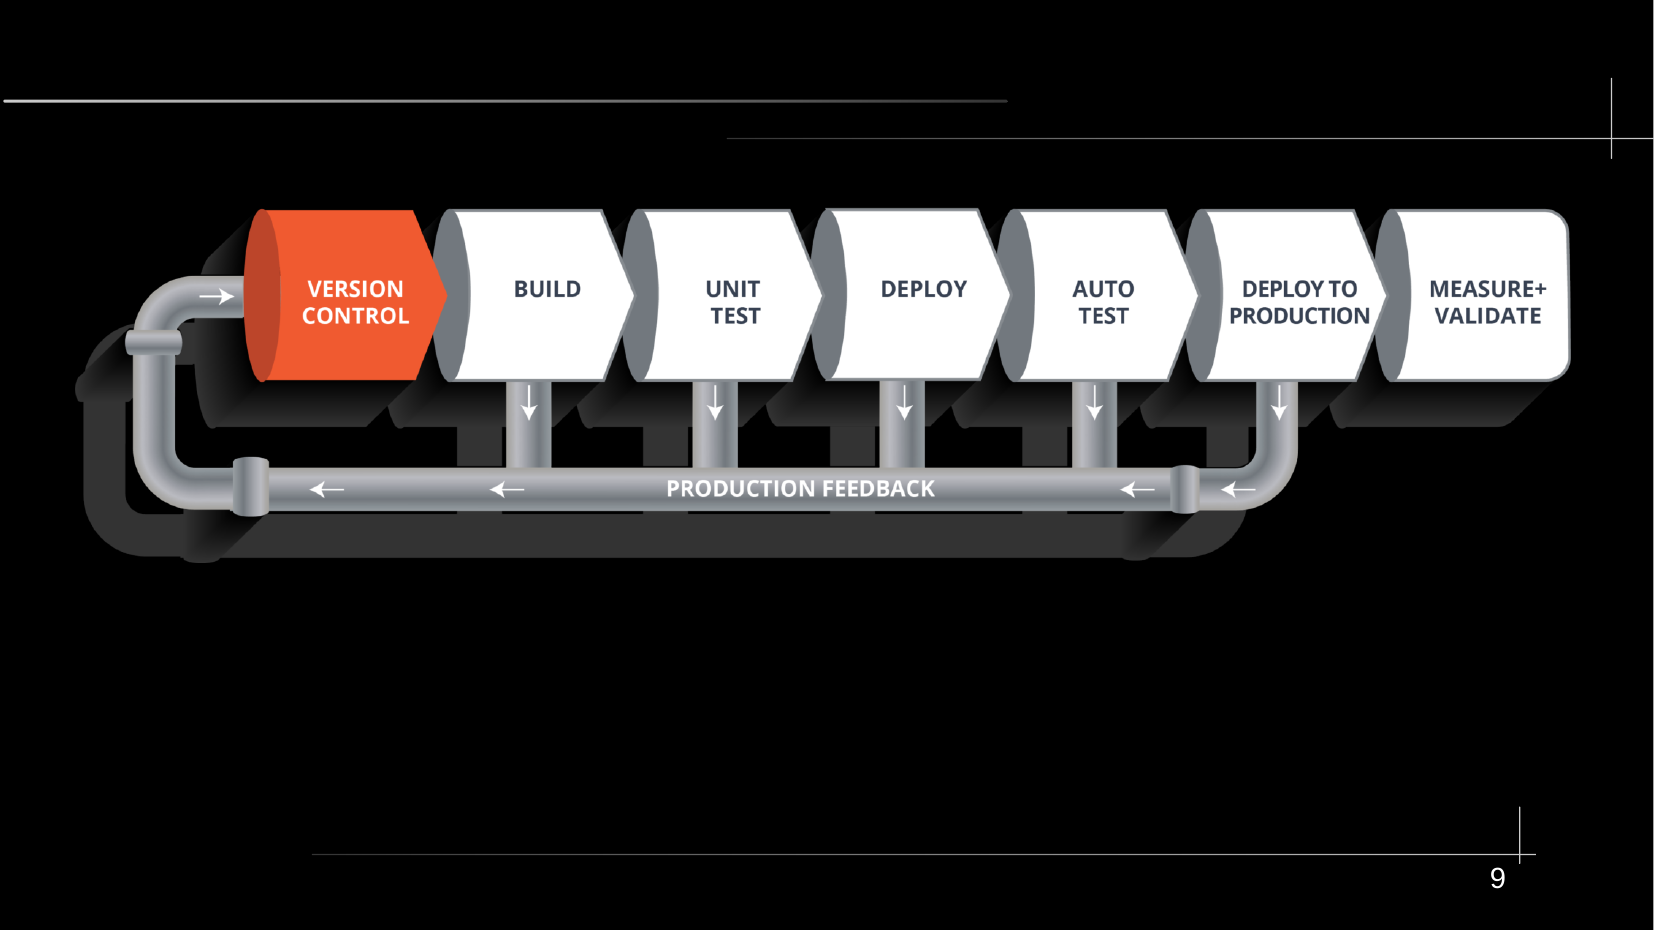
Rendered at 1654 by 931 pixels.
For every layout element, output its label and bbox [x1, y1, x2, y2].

picture [75, 207, 1571, 563]
